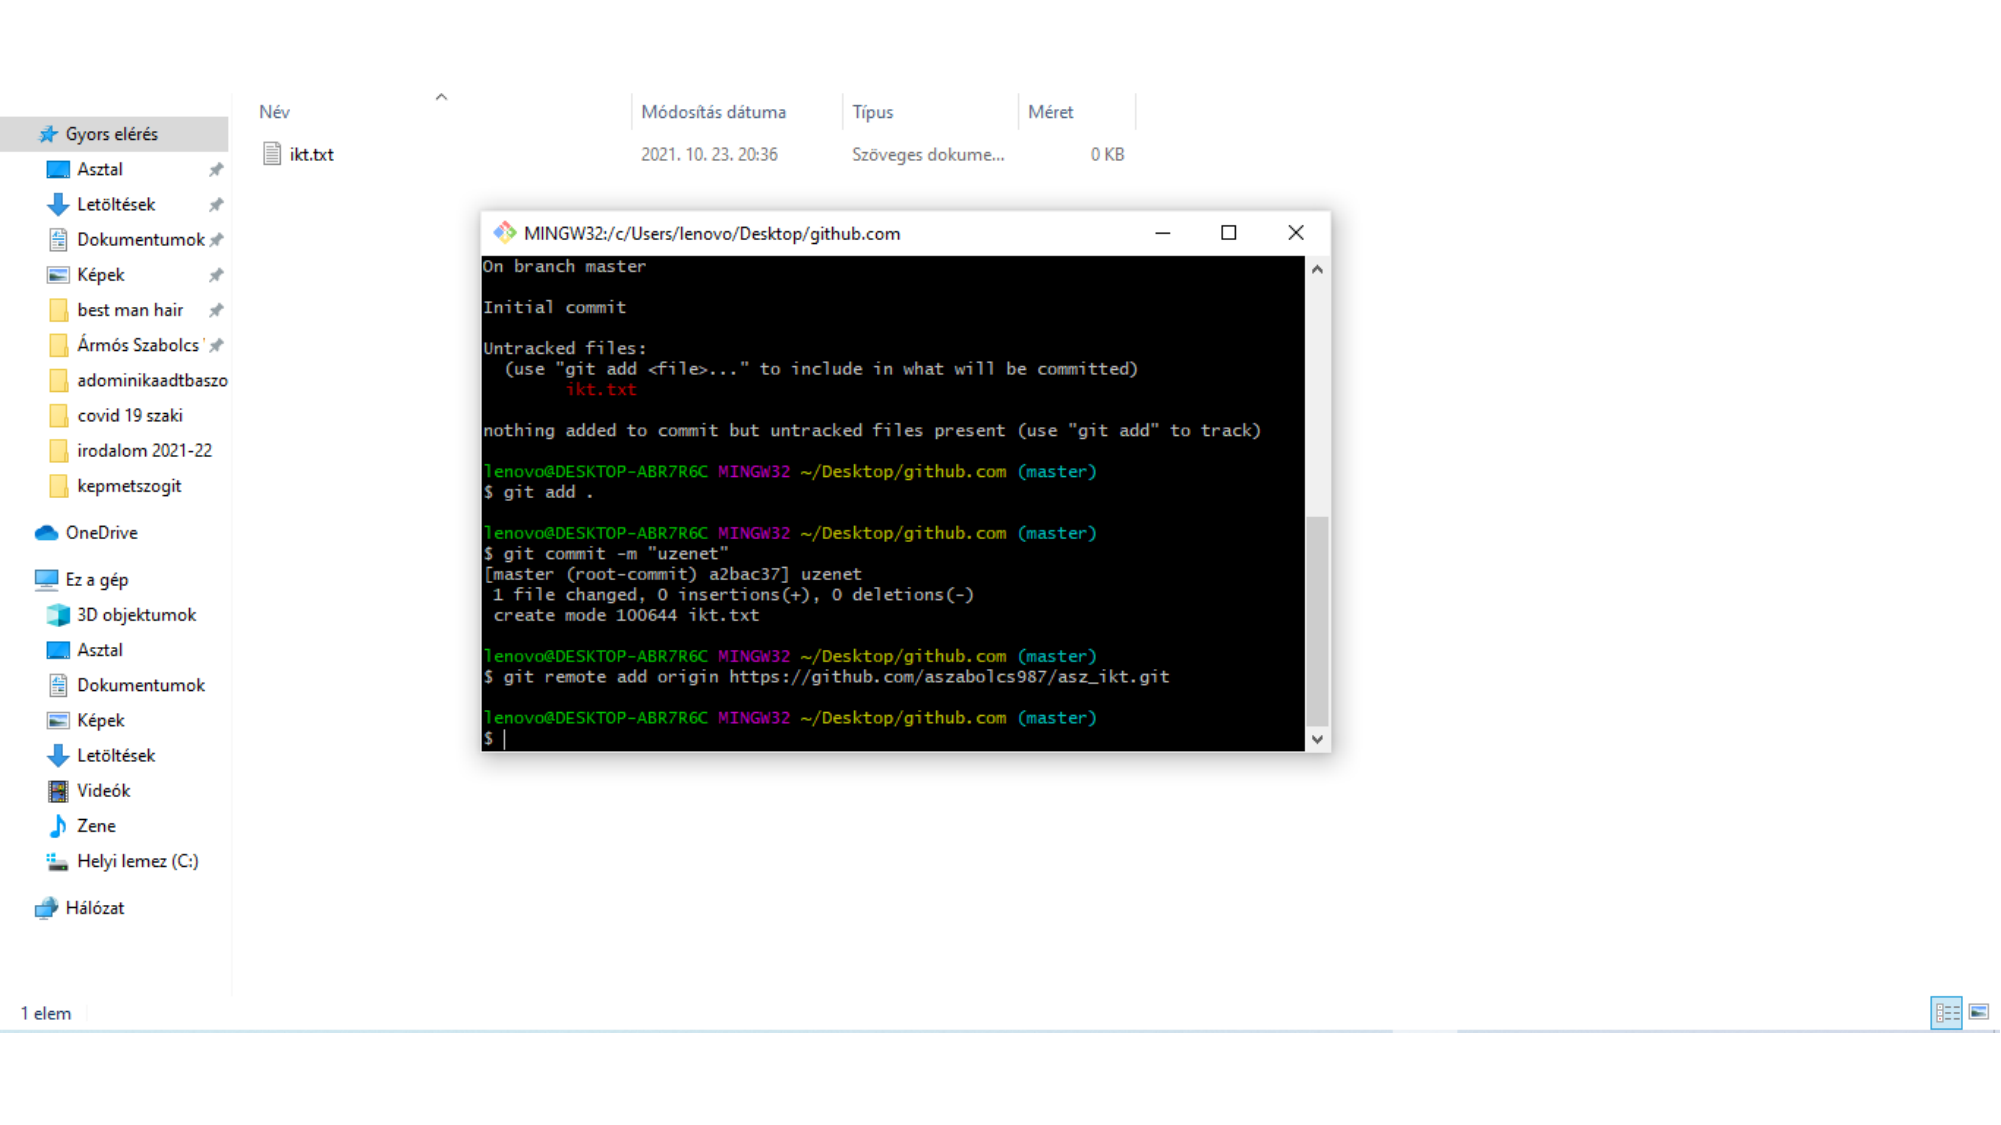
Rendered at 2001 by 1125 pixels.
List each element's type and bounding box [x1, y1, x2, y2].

picture [0, 92, 2000, 1033]
